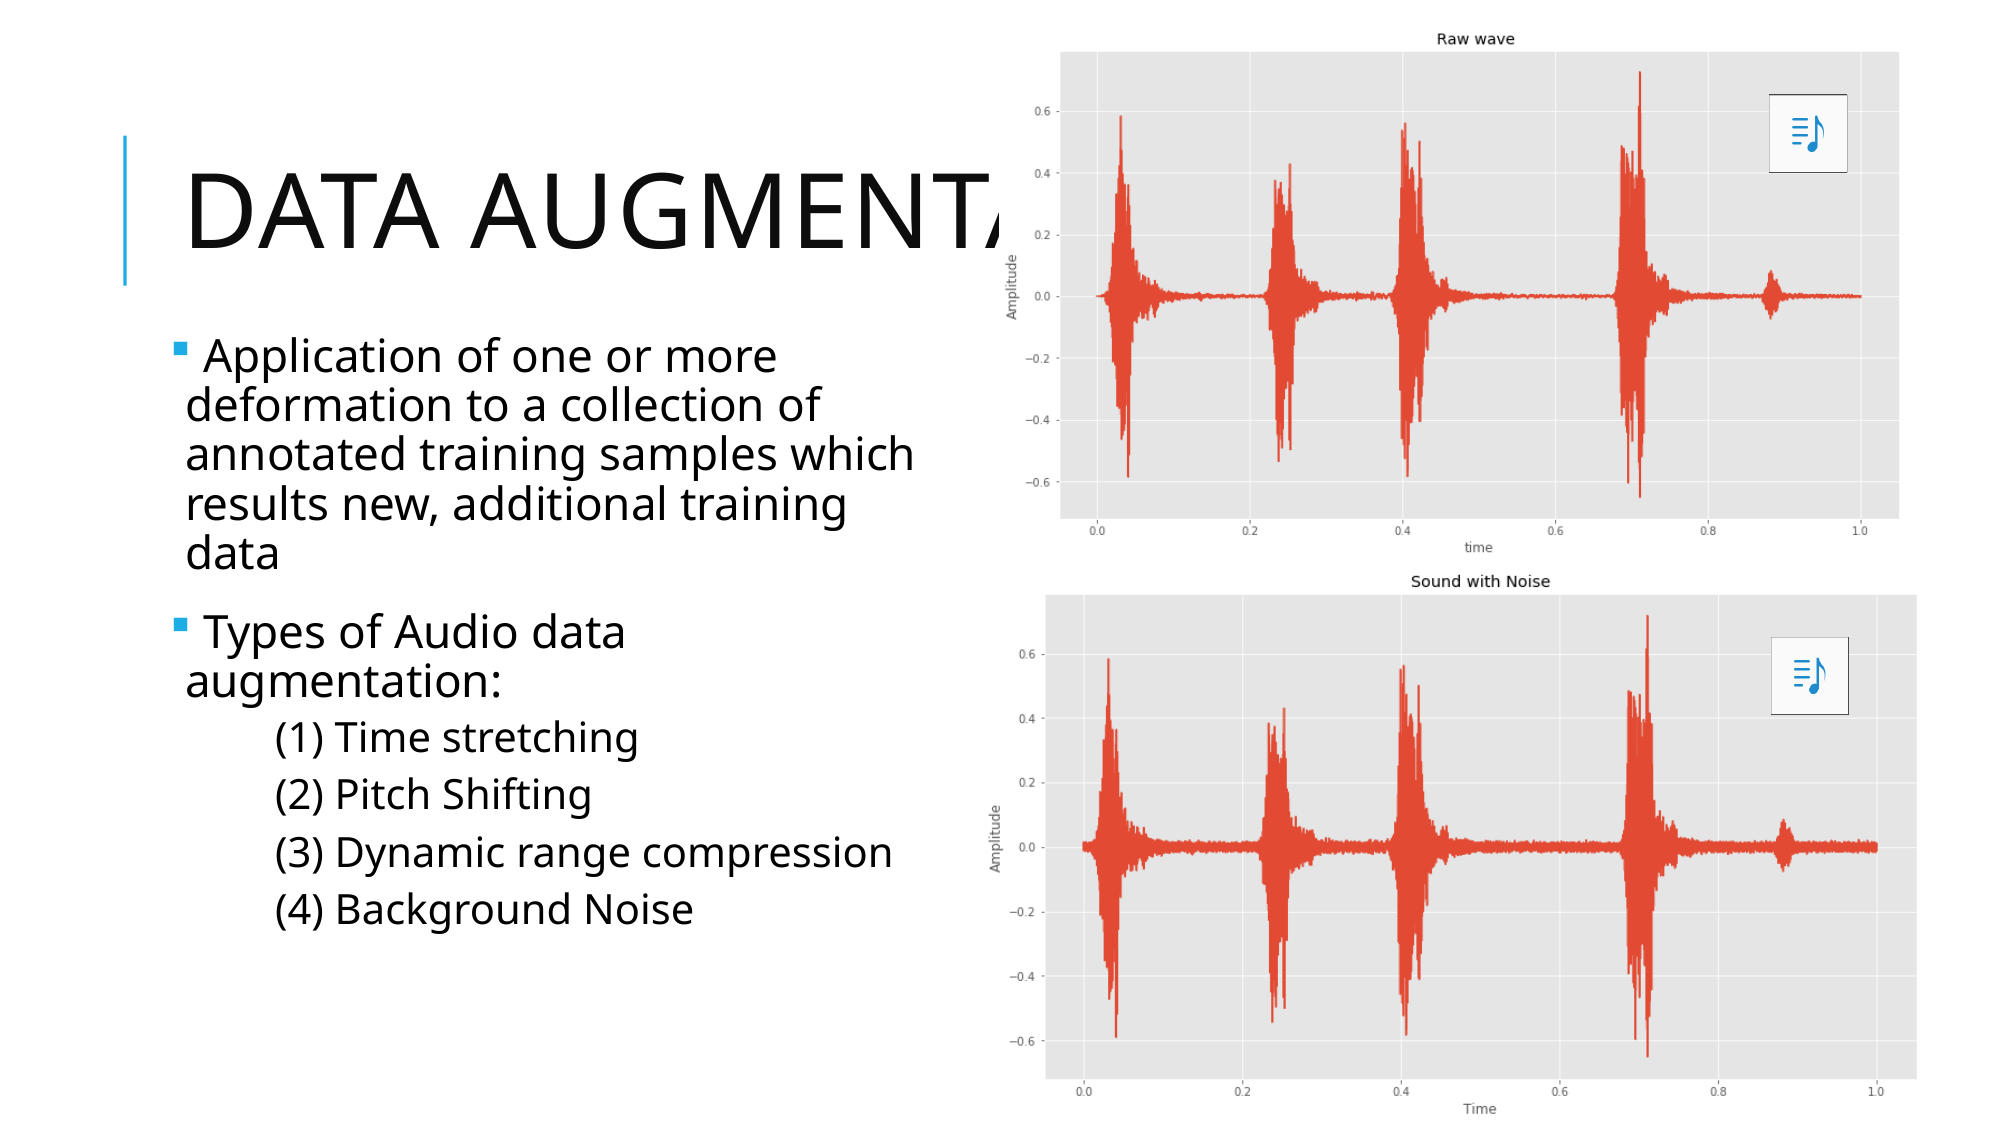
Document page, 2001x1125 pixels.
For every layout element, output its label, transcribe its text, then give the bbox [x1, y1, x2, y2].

text_box [1768, 93, 1848, 174]
picture [999, 25, 1910, 563]
title Data Augmentation [168, 96, 999, 342]
list Application of one or more deformation to a collection of annotated training samples which results new, additional training data Types of Audio data augmentation: (1) Time stretching (2) Pitch Shifting (3) Dynamic range compression (4) Background Noise [162, 324, 943, 937]
picture [982, 567, 1928, 1125]
text_box [1769, 635, 1850, 716]
